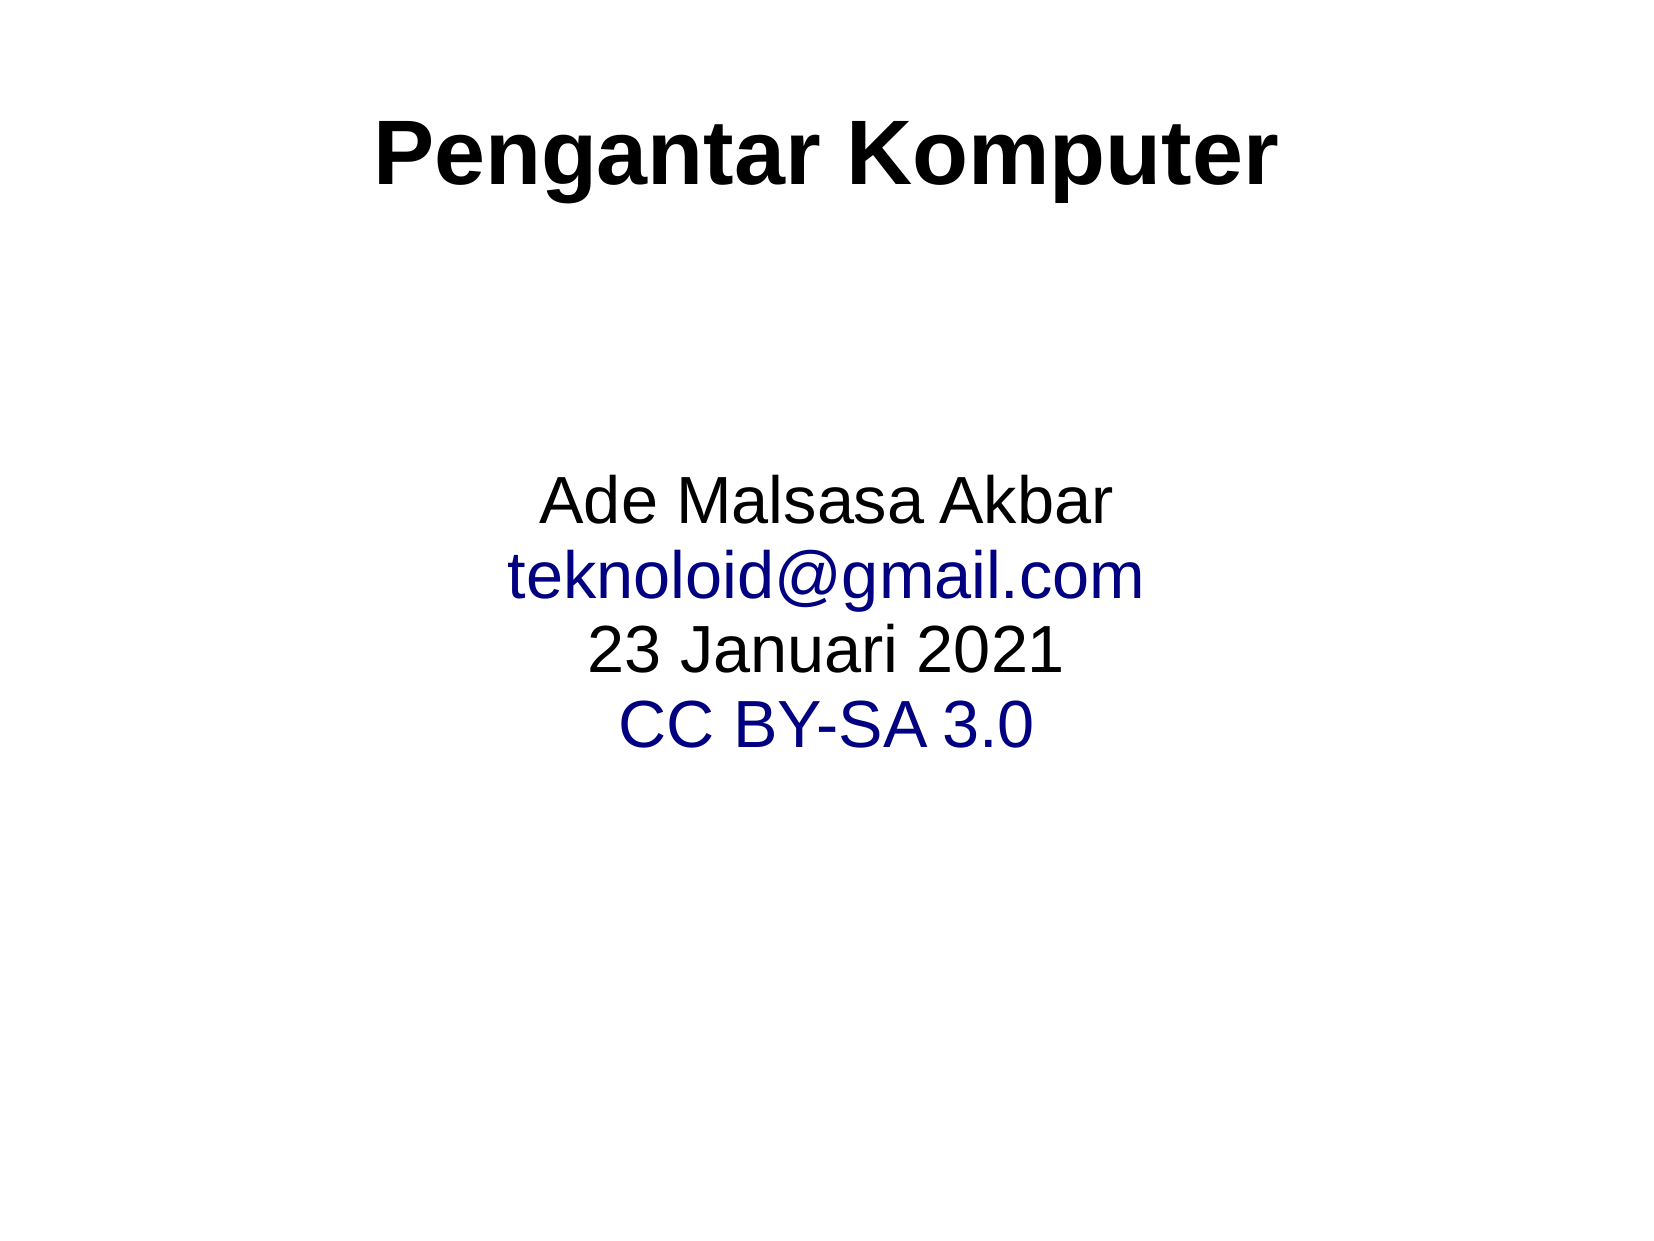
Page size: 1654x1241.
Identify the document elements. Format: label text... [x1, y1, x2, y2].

subtitle Ade Malsasa Akbar teknoloid@gmail.com 23 Januari 2021 CC BY-SA 3.0 [82, 290, 1571, 1010]
title Pengantar Komputer [82, 49, 1571, 257]
